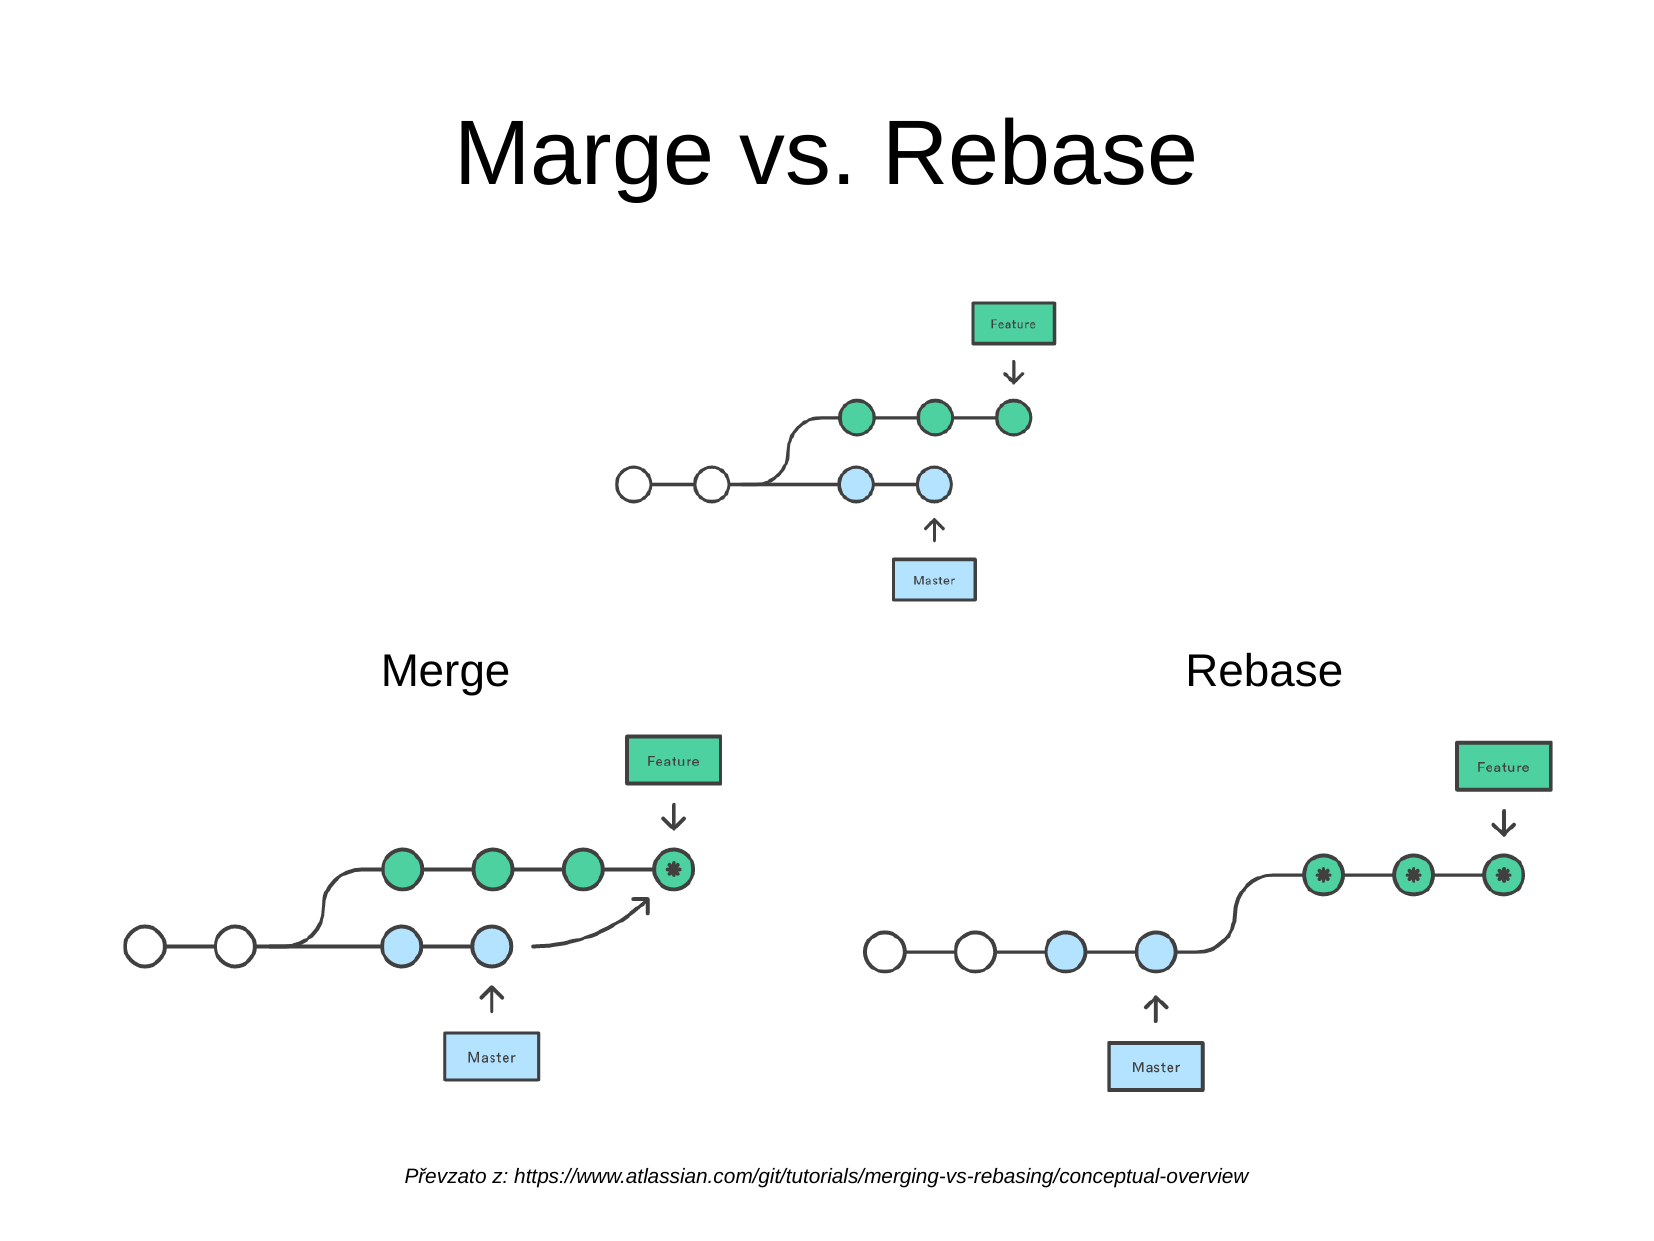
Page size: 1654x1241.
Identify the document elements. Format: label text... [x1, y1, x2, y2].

picture [47, 680, 798, 1133]
text_box Merge [366, 637, 526, 704]
text_box Převzato z: https://www.atlassian.com/git/tutorials/merging-vs-rebasing/conceptual-overview [389, 1157, 1371, 1215]
title Marge vs. Rebase [82, 49, 1571, 257]
picture [519, 251, 1170, 605]
text_box Rebase [1170, 637, 1359, 704]
picture [832, 685, 1583, 1145]
